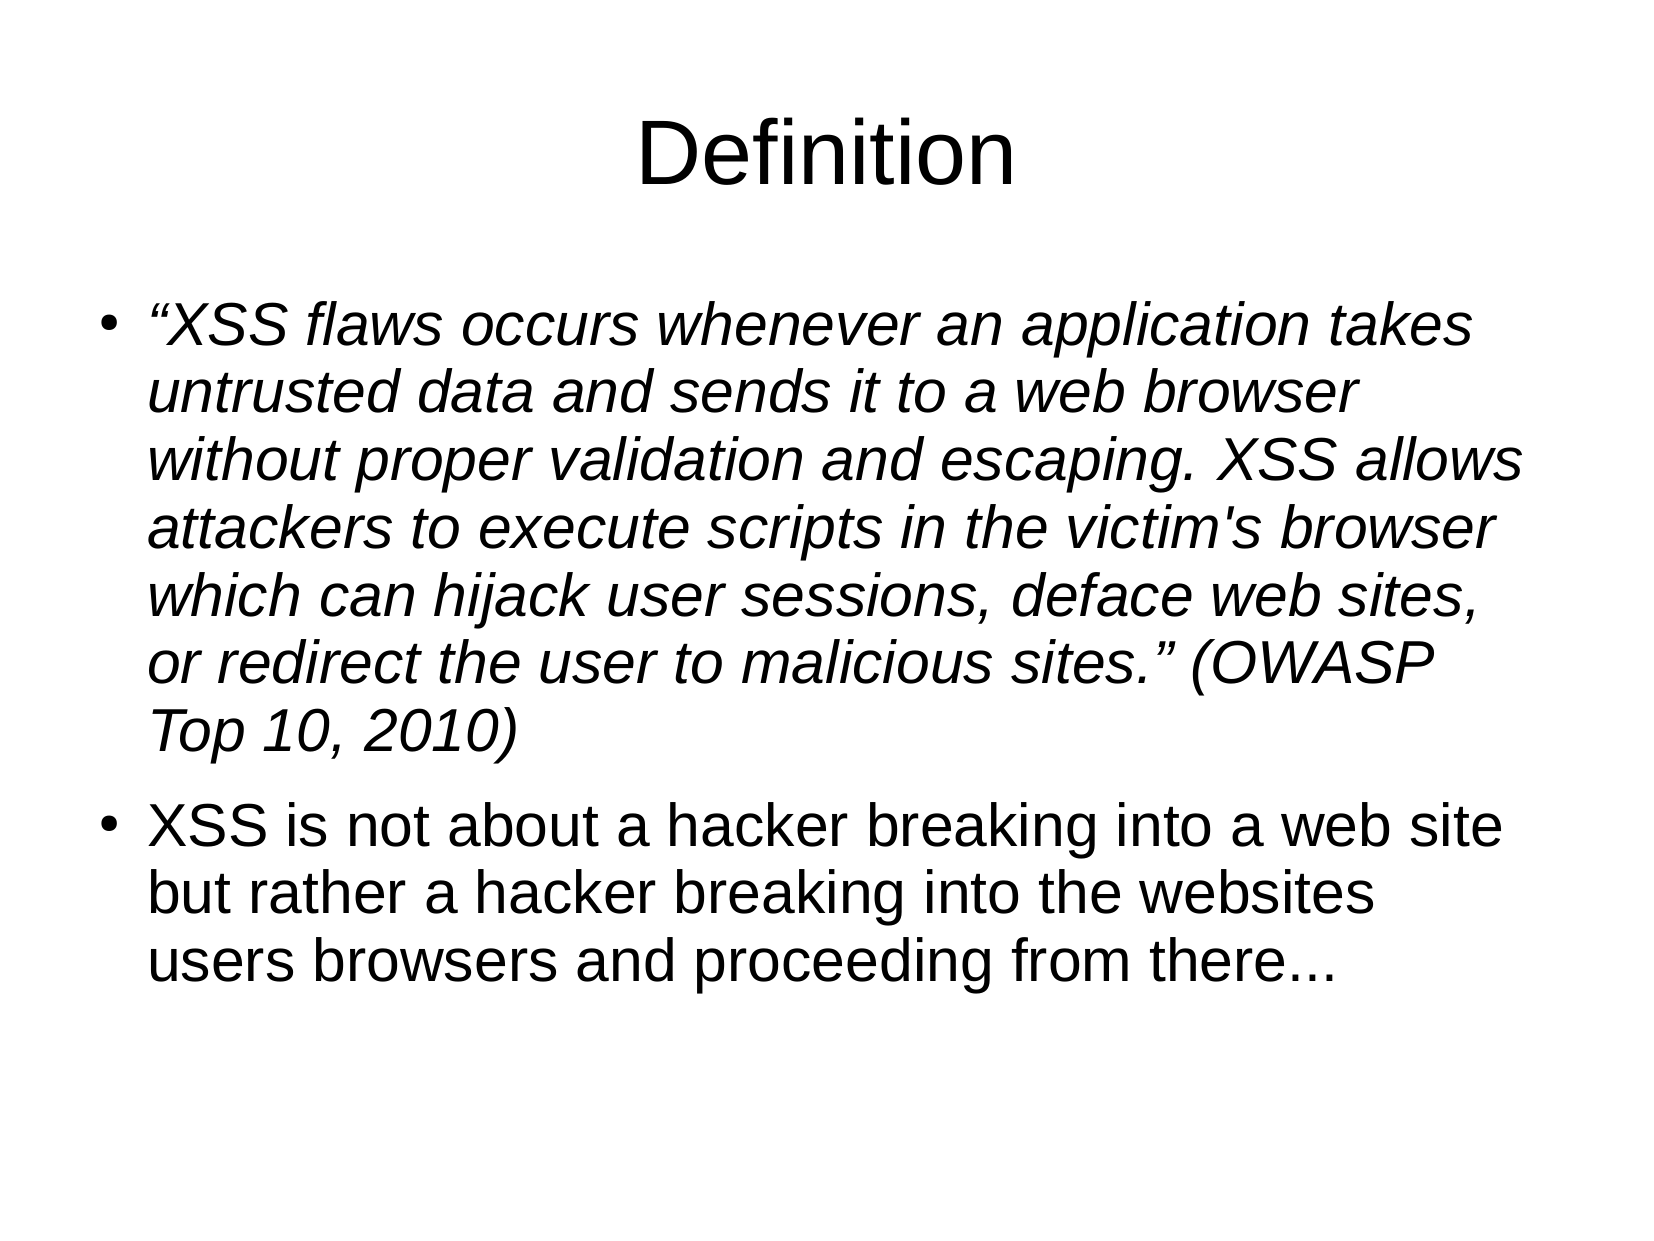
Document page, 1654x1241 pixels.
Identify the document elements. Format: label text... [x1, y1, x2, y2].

title Definition [82, 49, 1571, 257]
list “XSS flaws occurs whenever an application takes untrusted data and sends it to a web browser without proper validation and escaping. XSS allows attackers to execute scripts in the victim's browser which can hijack user sessions, deface web sites, or redirect the user to malicious sites.” (OWASP Top 10, 2010) XSS is not about a hacker breaking into a web site but rather a hacker breaking into the websites users browsers and proceeding from there... [82, 290, 1538, 1010]
